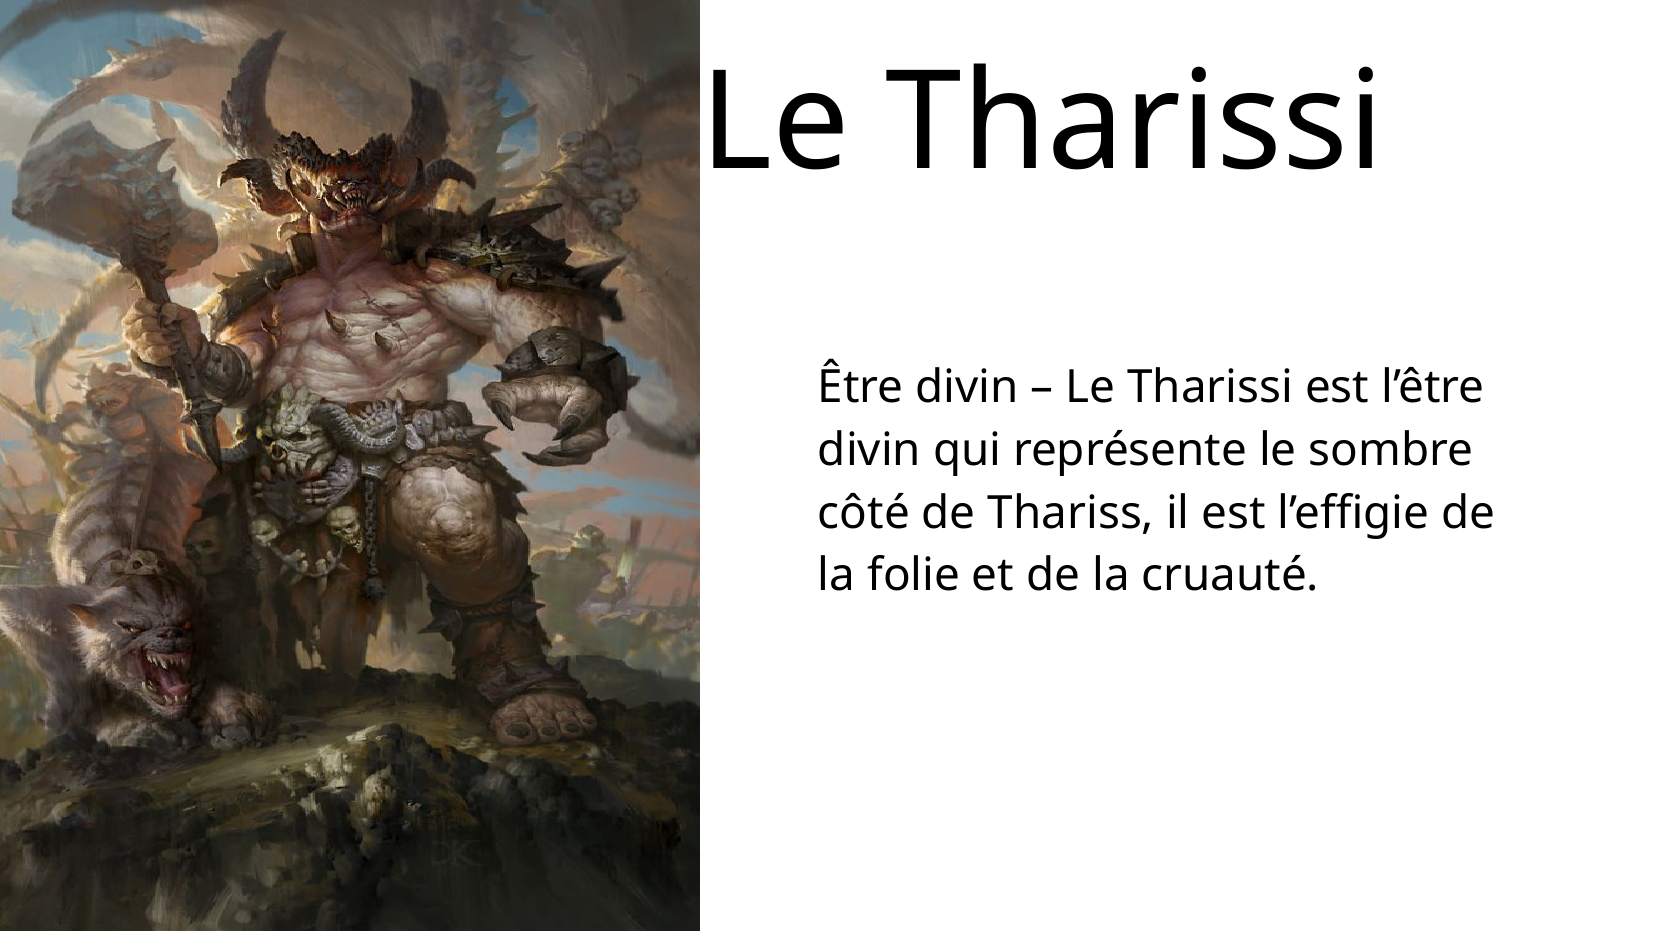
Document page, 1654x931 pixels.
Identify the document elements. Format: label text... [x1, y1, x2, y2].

text_box Être divin – Le Tharissi est l’être divin qui représente le sombre côté de Thariss, il est l’effigie de la folie et de la cruauté. [803, 346, 1515, 648]
picture [0, 0, 700, 931]
title Le Tharissi [700, 14, 1571, 216]
